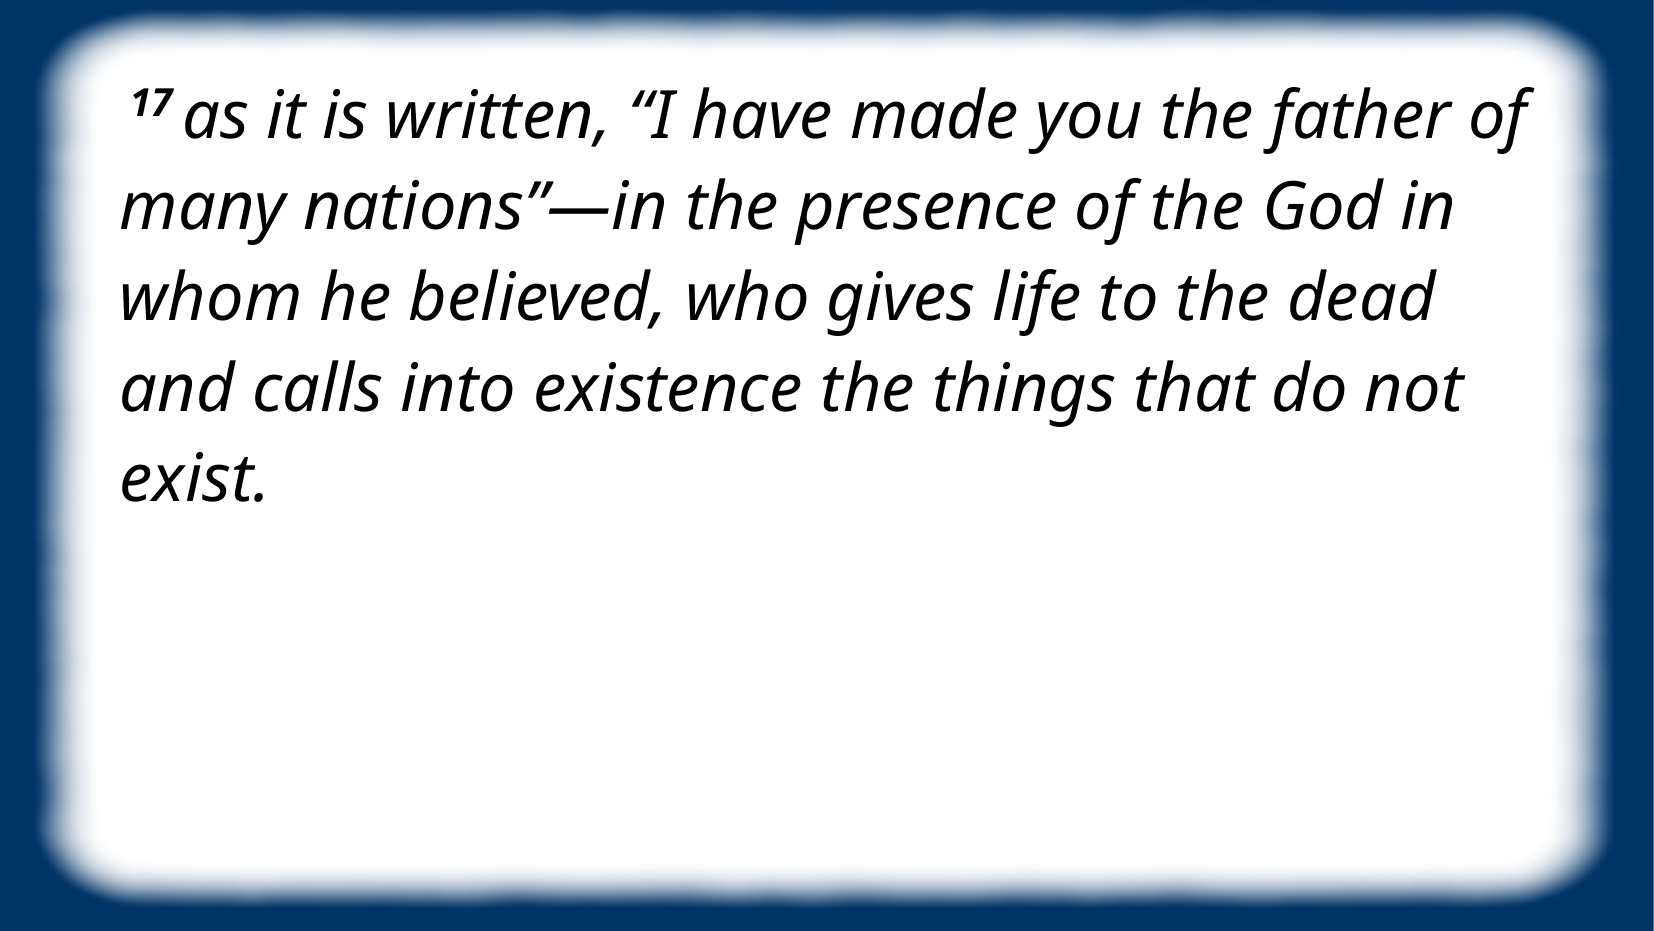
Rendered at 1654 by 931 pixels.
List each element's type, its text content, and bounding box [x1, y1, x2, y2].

text_box 17 as it is written, “I have made you the father of many nations”—in the presence of the God in whom he believed, who gives life to the dead and calls into existence the things that do not exist. [105, 60, 1546, 519]
picture [0, 0, 1654, 931]
